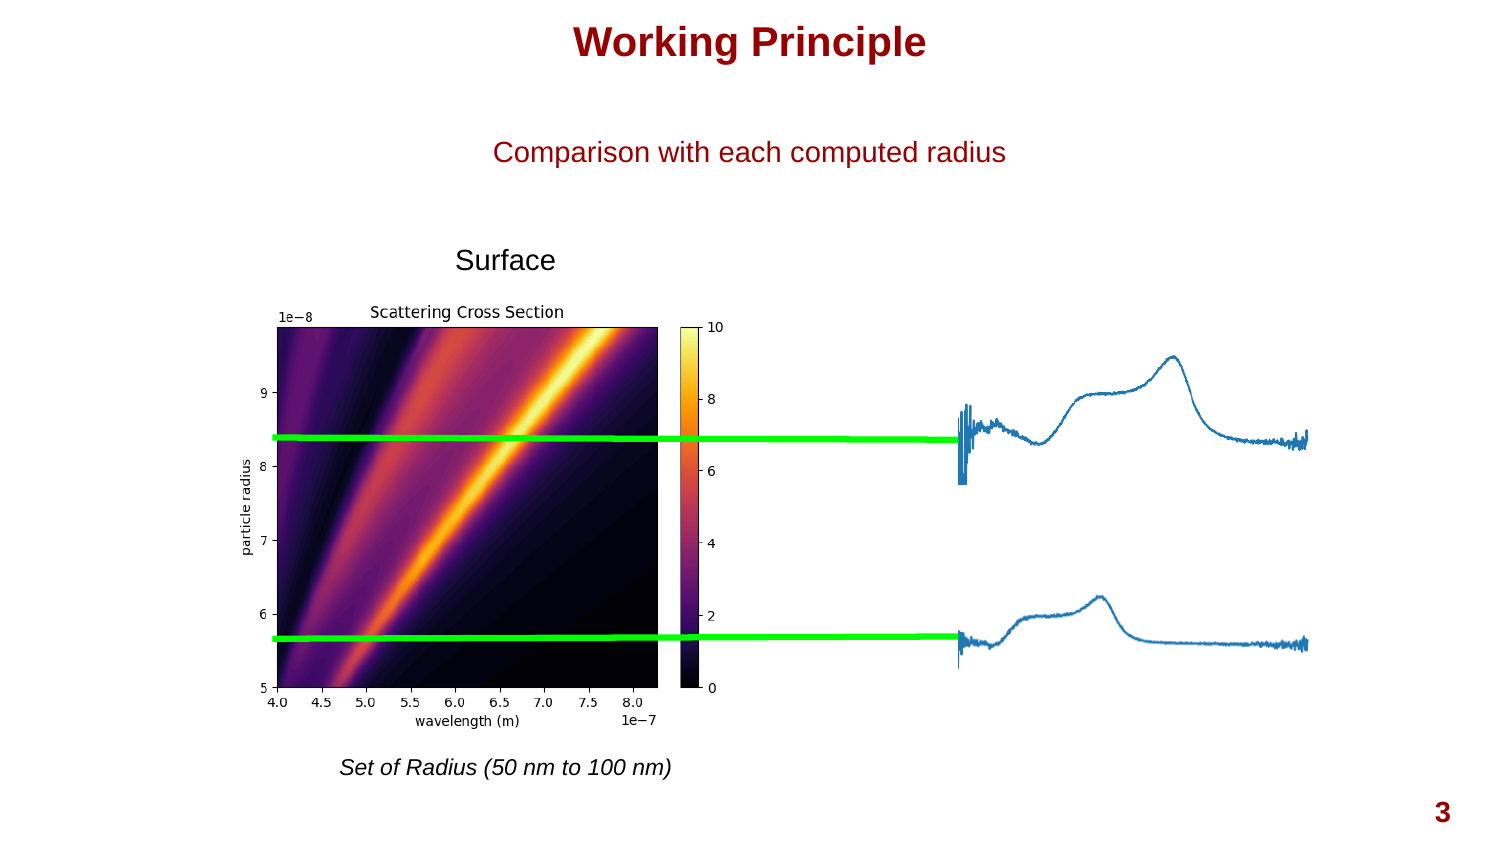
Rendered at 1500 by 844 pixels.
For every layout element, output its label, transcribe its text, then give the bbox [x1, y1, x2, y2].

text_box Surface [328, 226, 683, 292]
text_box 3 [1419, 778, 1500, 844]
text_box Set of Radius (50 nm to 100 nm) [158, 737, 853, 796]
text_box Working Principle [506, 0, 994, 81]
picture [958, 341, 1309, 485]
picture [958, 563, 1309, 676]
text_box Comparison with each computed radius [338, 118, 1162, 184]
picture [200, 270, 812, 737]
